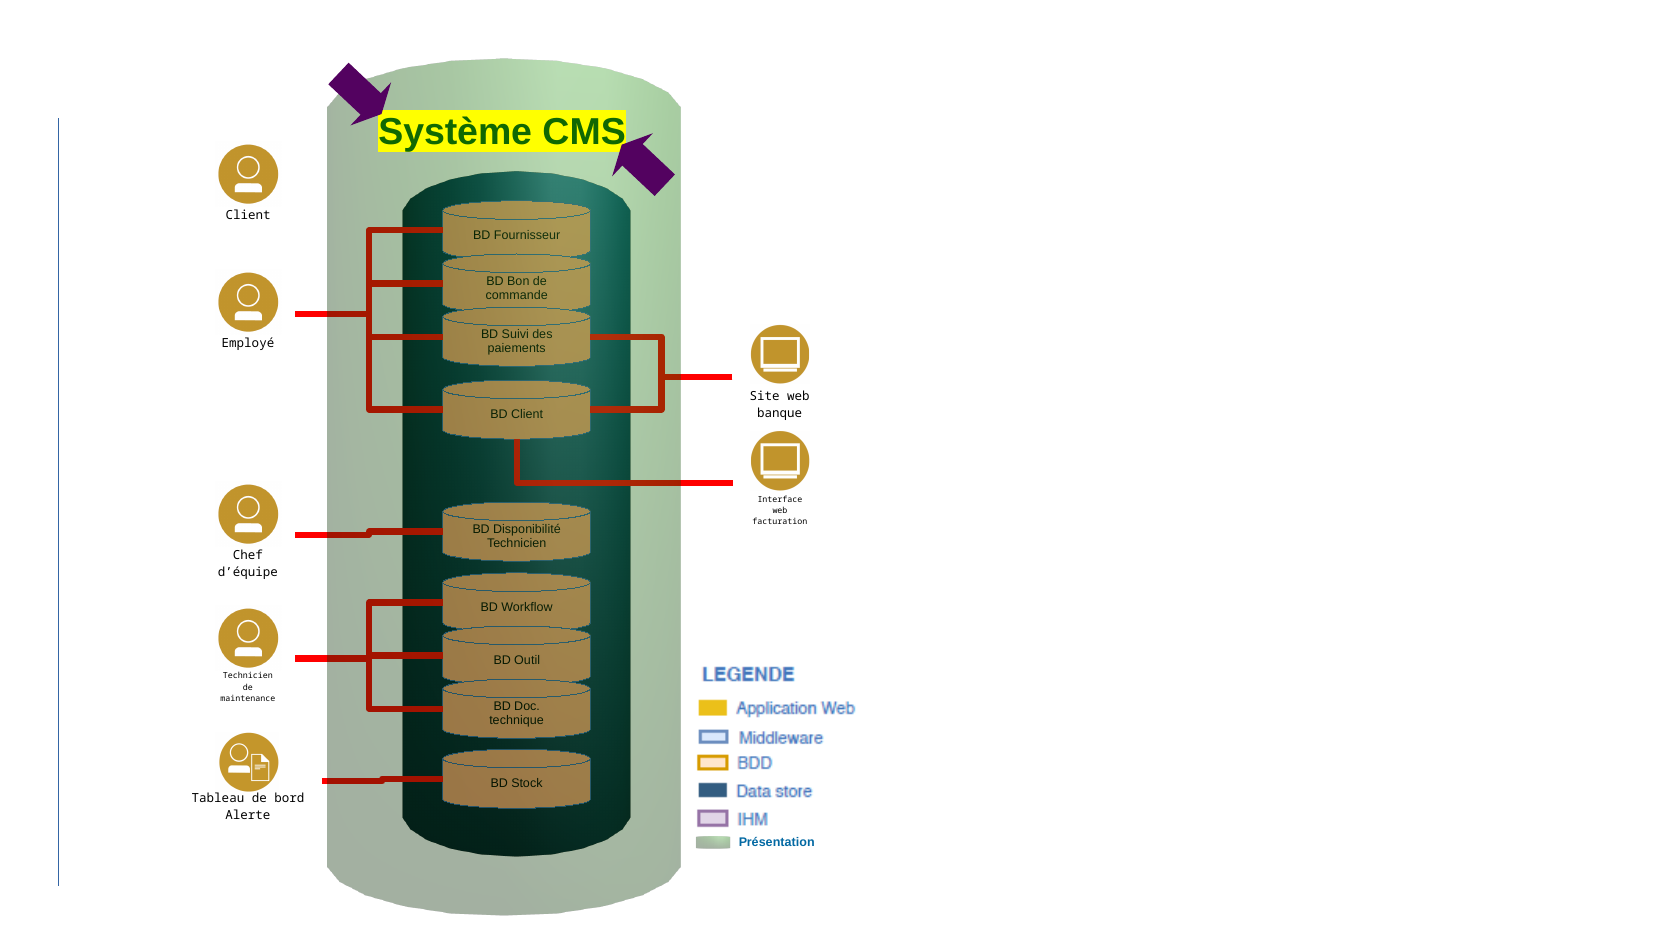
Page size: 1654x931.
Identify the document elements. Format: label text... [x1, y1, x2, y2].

picture [215, 269, 282, 327]
picture [750, 324, 810, 379]
text_box Tableau de bord Alerte [174, 781, 322, 825]
text_box Système CMS [324, 102, 680, 160]
text_box Interface web facturation [732, 486, 828, 531]
text_box Technicien de maintenance [200, 662, 296, 708]
picture [215, 732, 279, 781]
text_box [612, 133, 675, 196]
picture [215, 605, 282, 662]
picture [685, 661, 860, 835]
picture [215, 481, 282, 538]
text_box [328, 62, 392, 126]
text_box Employé [200, 327, 296, 360]
picture [215, 141, 282, 198]
text_box Chef d’équipe [200, 538, 296, 587]
text_box Présentation [723, 827, 961, 857]
text_box Site web banque [732, 379, 827, 428]
picture [750, 431, 810, 486]
text_box Client [200, 198, 296, 228]
